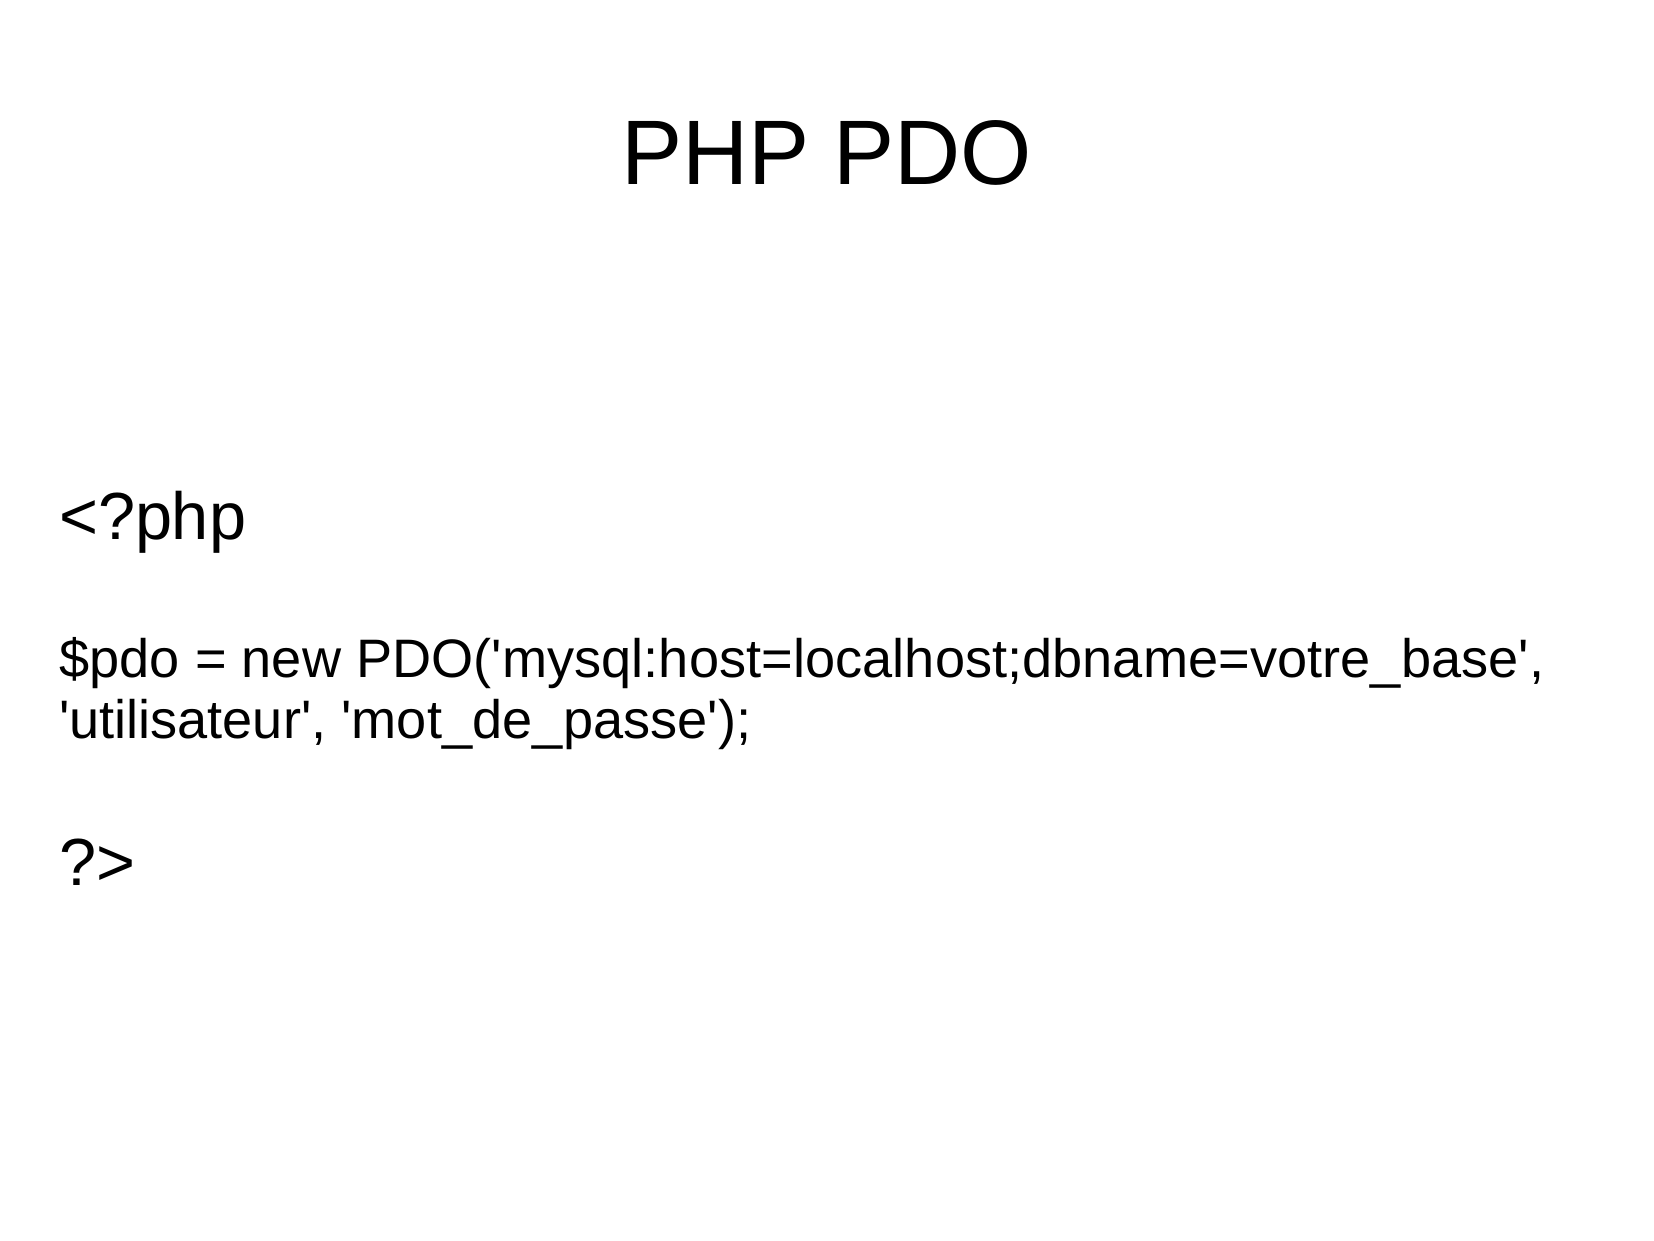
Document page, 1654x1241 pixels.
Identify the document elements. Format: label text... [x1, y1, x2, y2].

subtitle <?php $pdo = new PDO('mysql:host=localhost;dbname=votre_base', 'utilisateur', 'mot_de_passe'); ?> [59, 279, 1548, 1099]
title PHP PDO [82, 49, 1571, 257]
